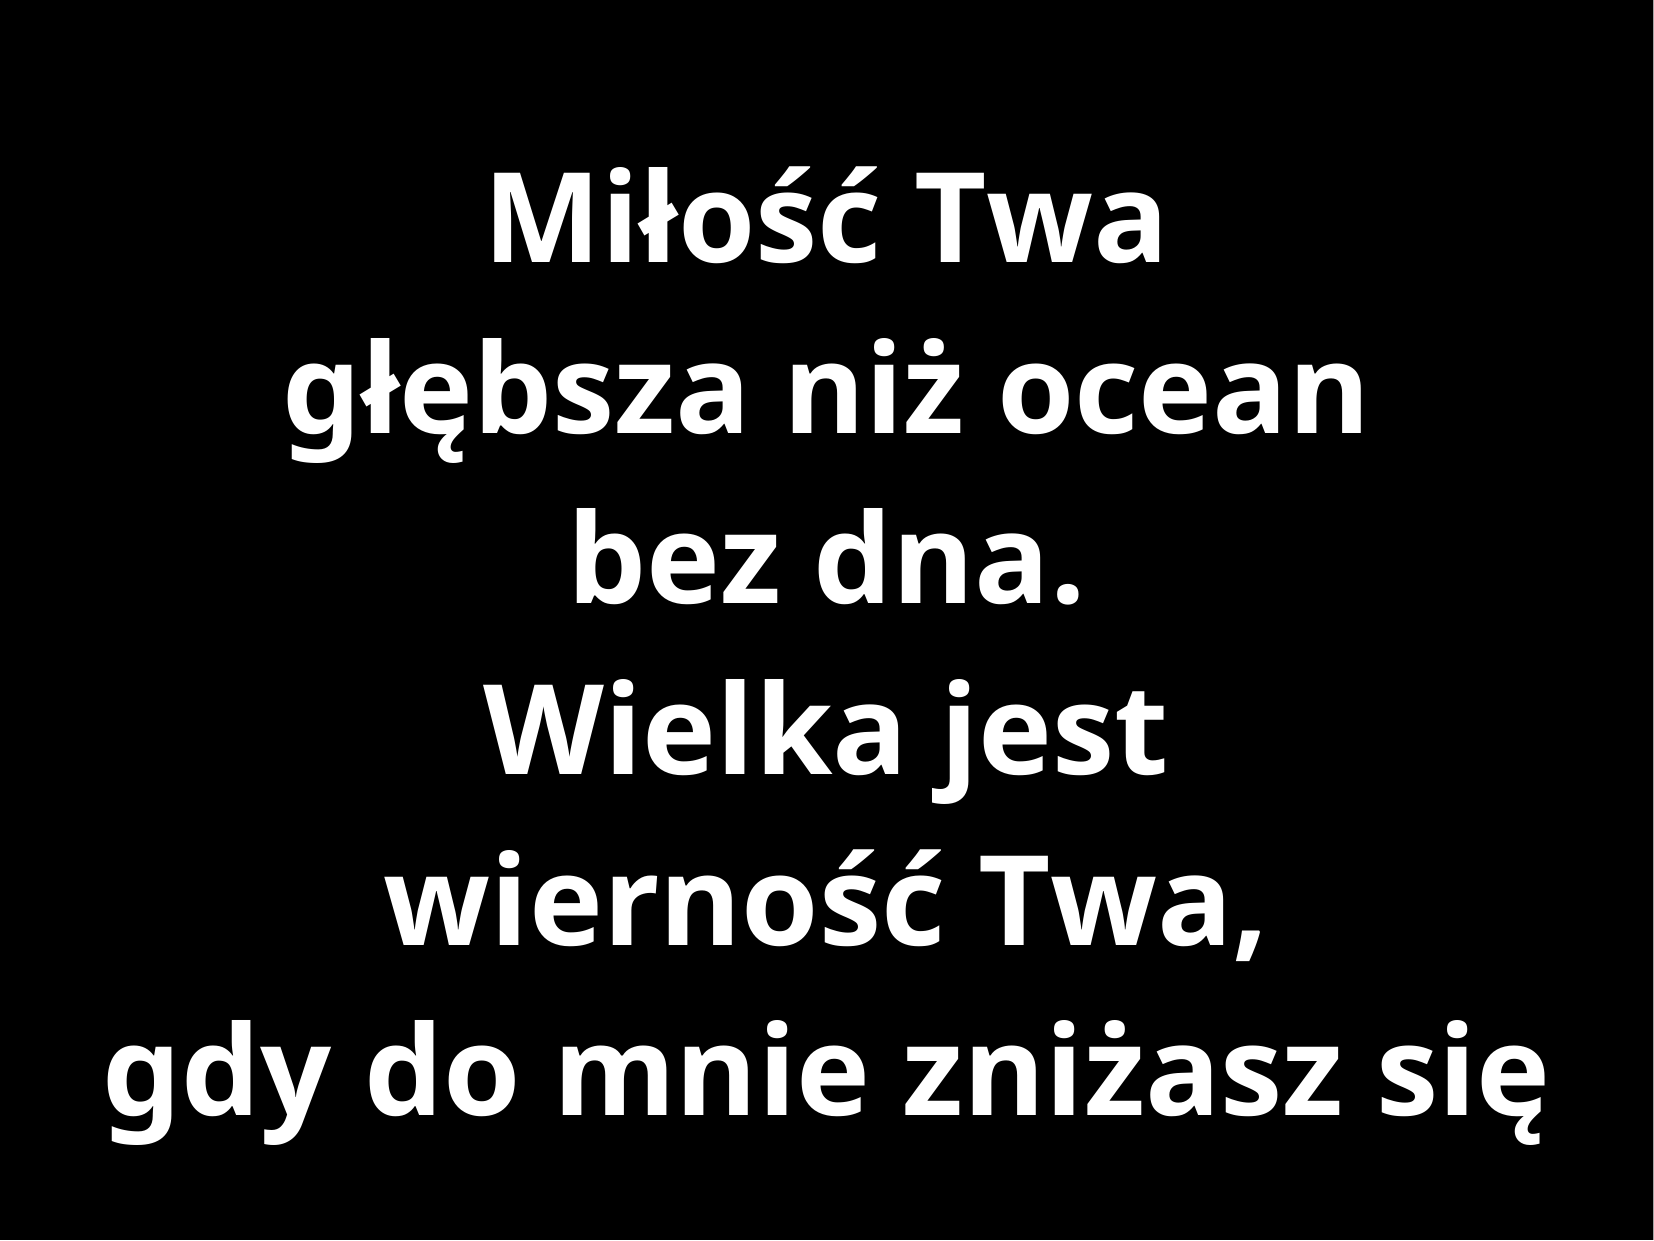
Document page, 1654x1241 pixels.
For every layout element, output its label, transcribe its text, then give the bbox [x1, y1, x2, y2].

title Miłość Twa głębsza niż ocean bez dna. Wielka jest wierność Twa, gdy do mnie zniżasz się [0, 5, 1654, 1241]
